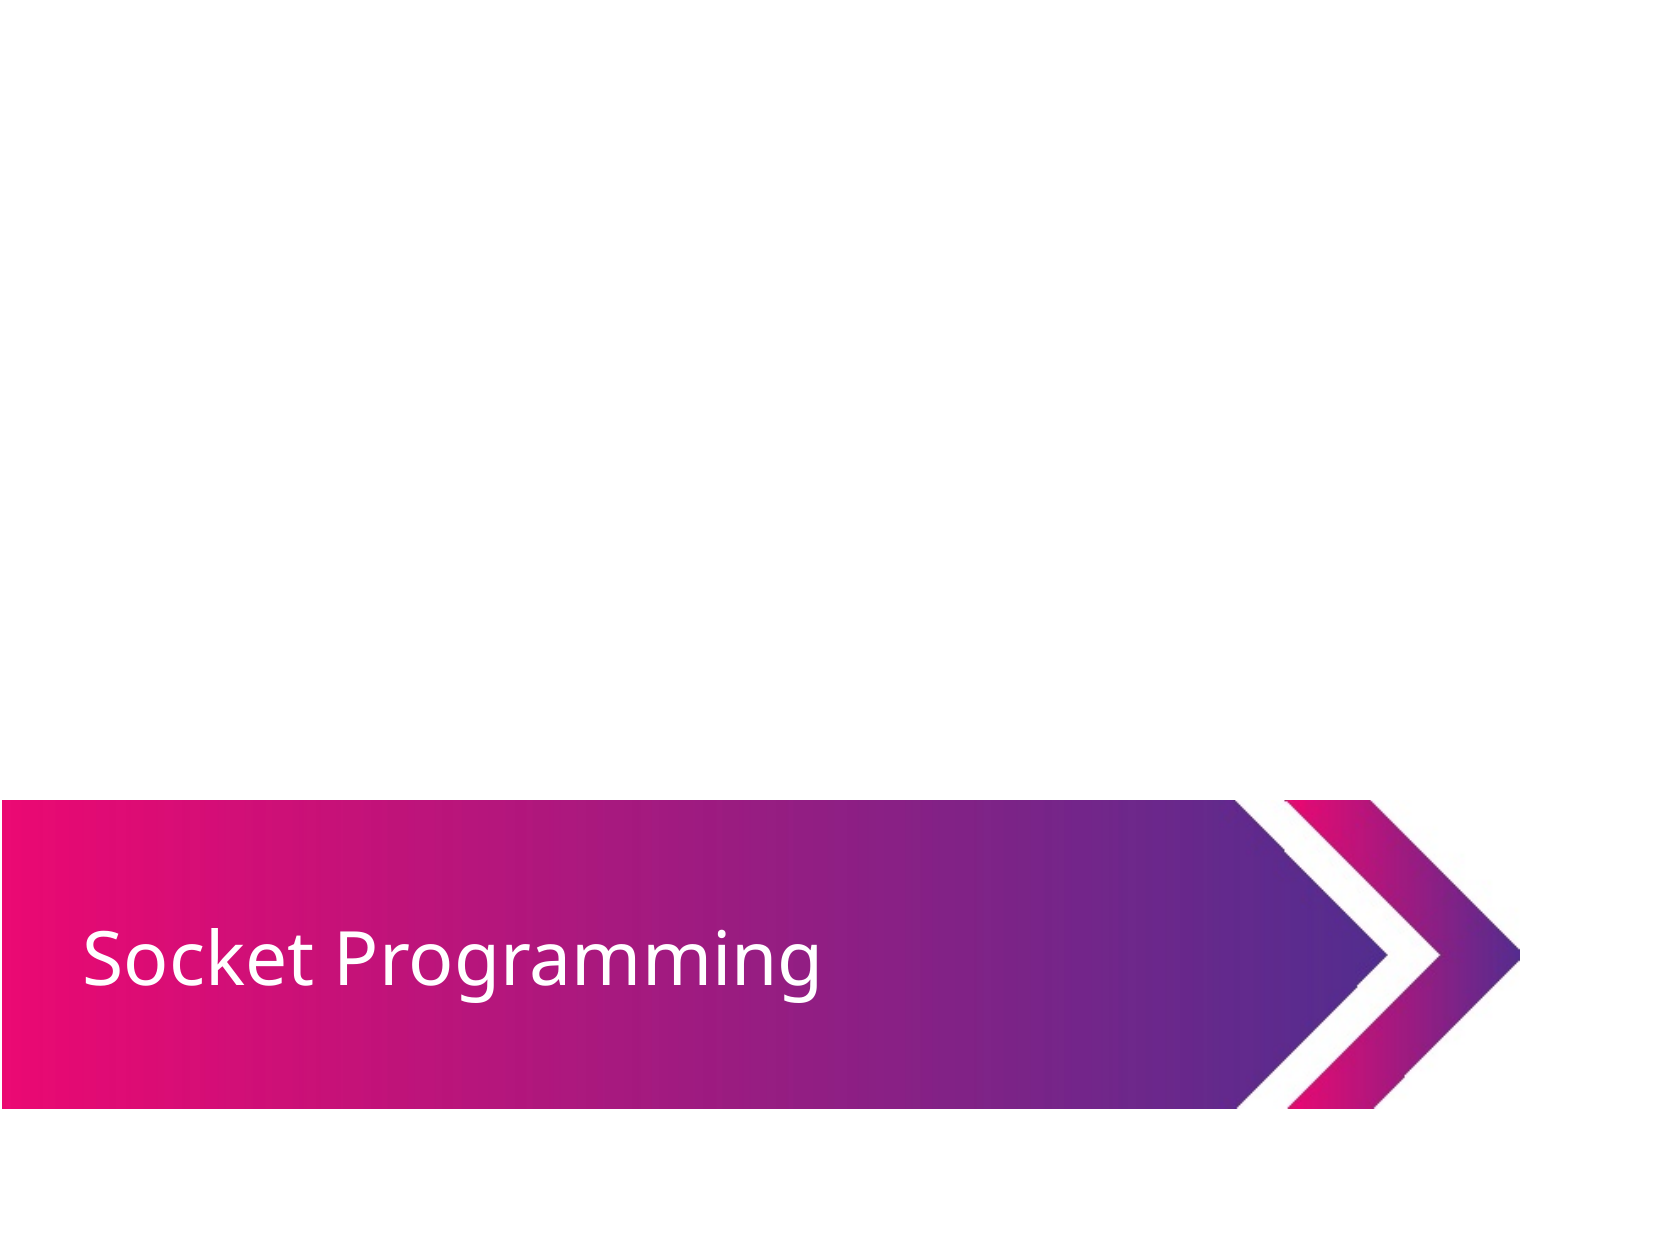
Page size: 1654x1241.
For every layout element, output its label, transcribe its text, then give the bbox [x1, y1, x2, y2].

picture [2, 800, 1520, 1109]
title Socket Programming [82, 852, 1396, 1060]
